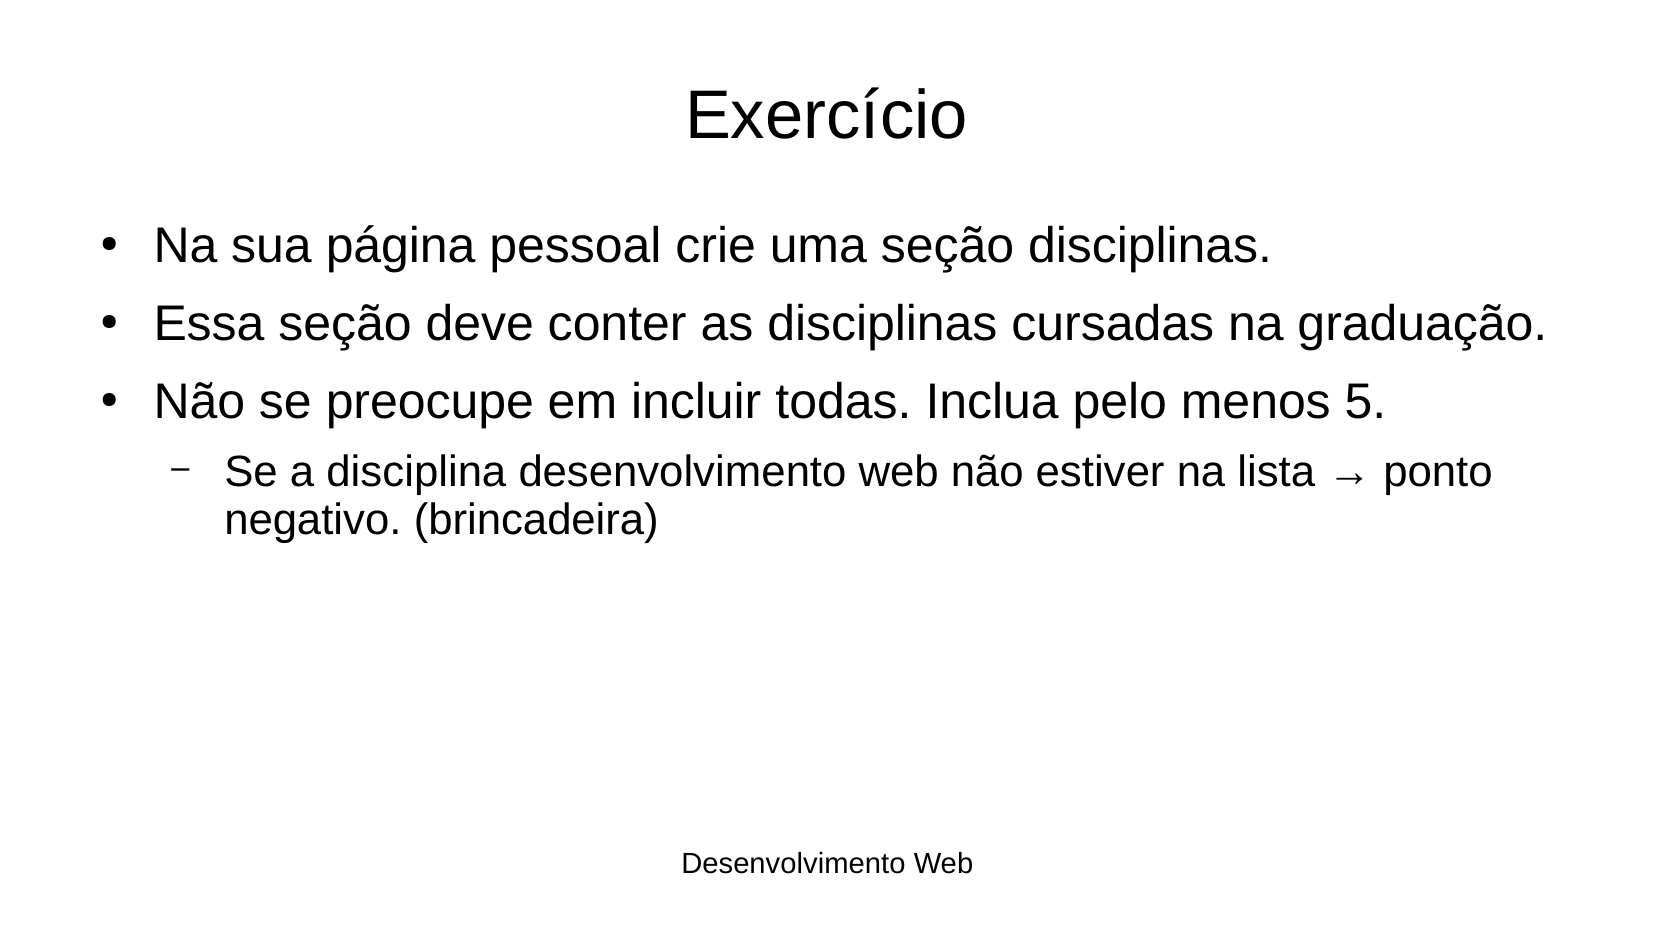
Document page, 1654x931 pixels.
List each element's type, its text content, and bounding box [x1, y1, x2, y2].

title Exercício [82, 37, 1571, 193]
list Na sua página pessoal crie uma seção disciplinas. Essa seção deve conter as disciplinas cursadas na graduação. Não se preocupe em incluir todas. Inclua pelo menos 5. Se a disciplina desenvolvimento web não estiver na lista → ponto negativo. (brincadeira) [82, 217, 1571, 758]
